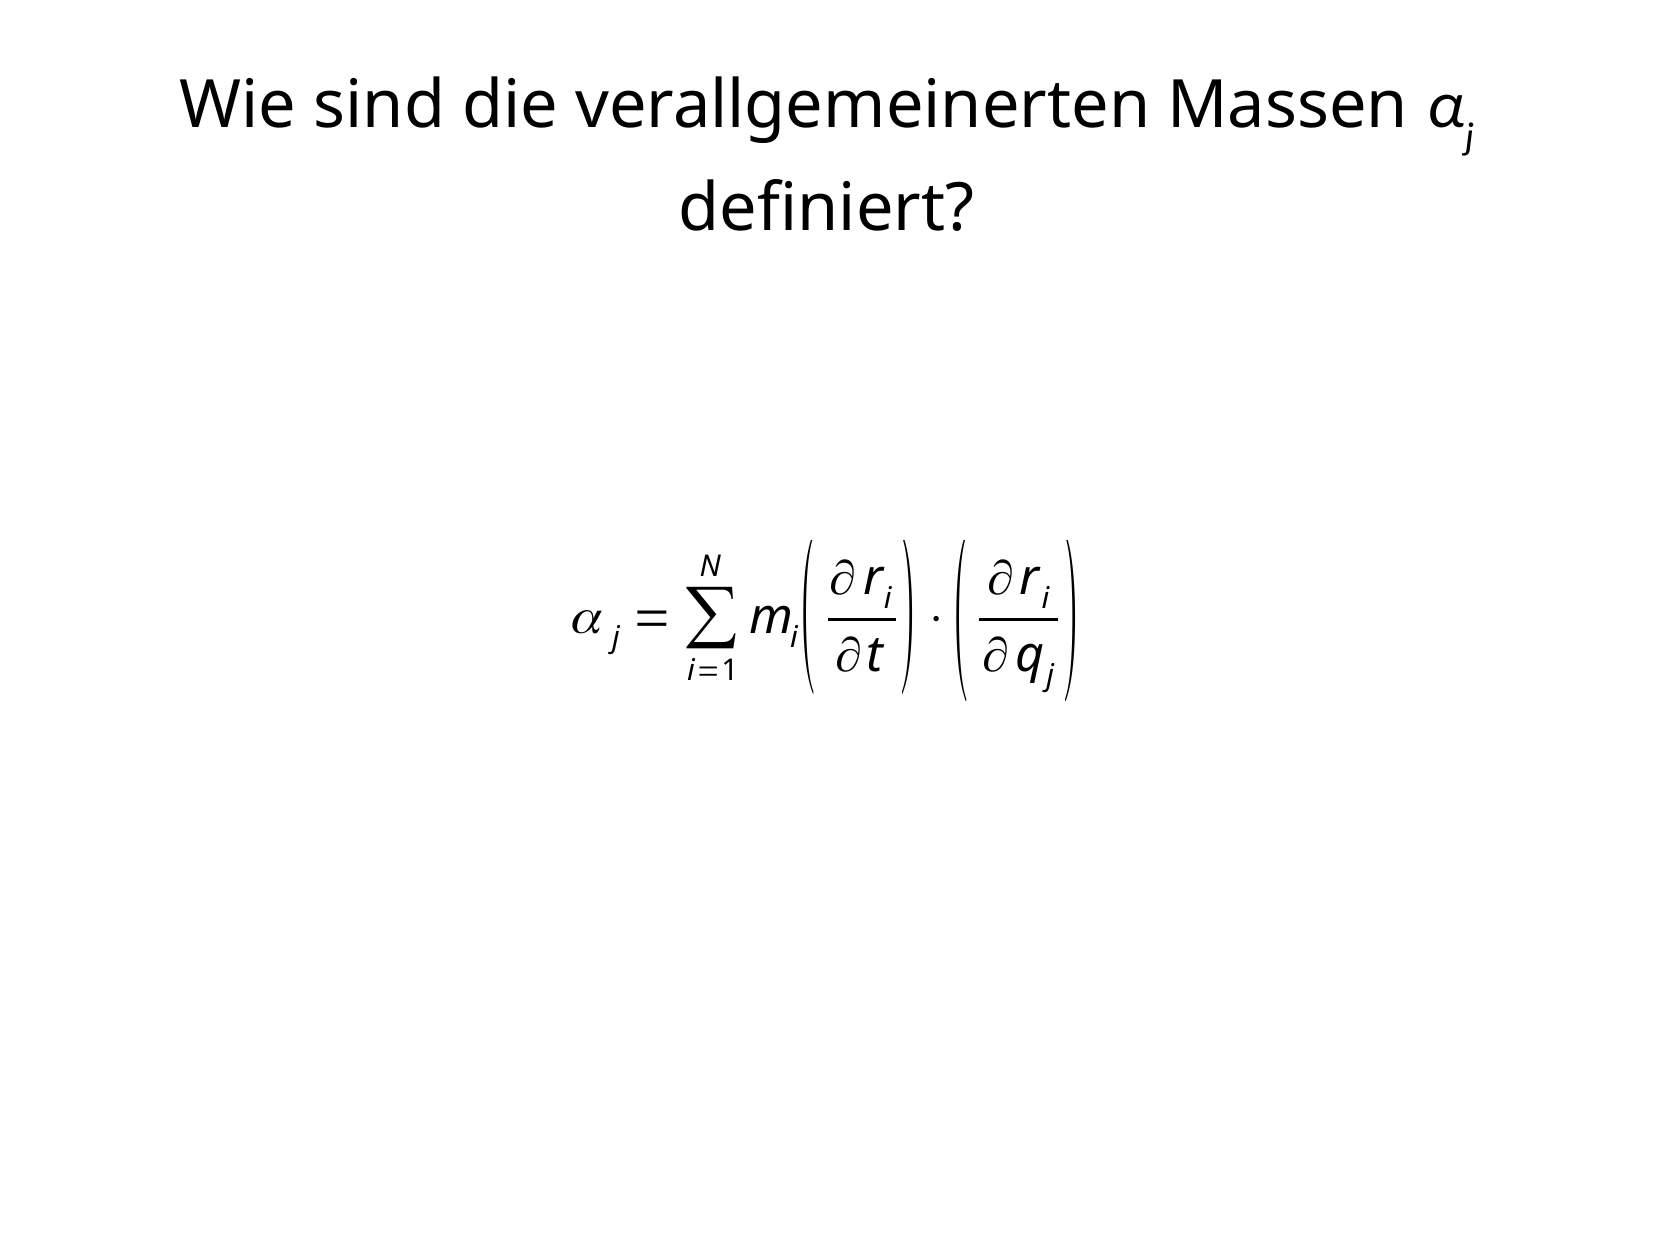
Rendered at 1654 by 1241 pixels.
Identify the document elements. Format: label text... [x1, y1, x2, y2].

title Wie sind die verallgemeinerten Massen αj definiert? [82, 49, 1571, 257]
chart [562, 540, 1092, 701]
